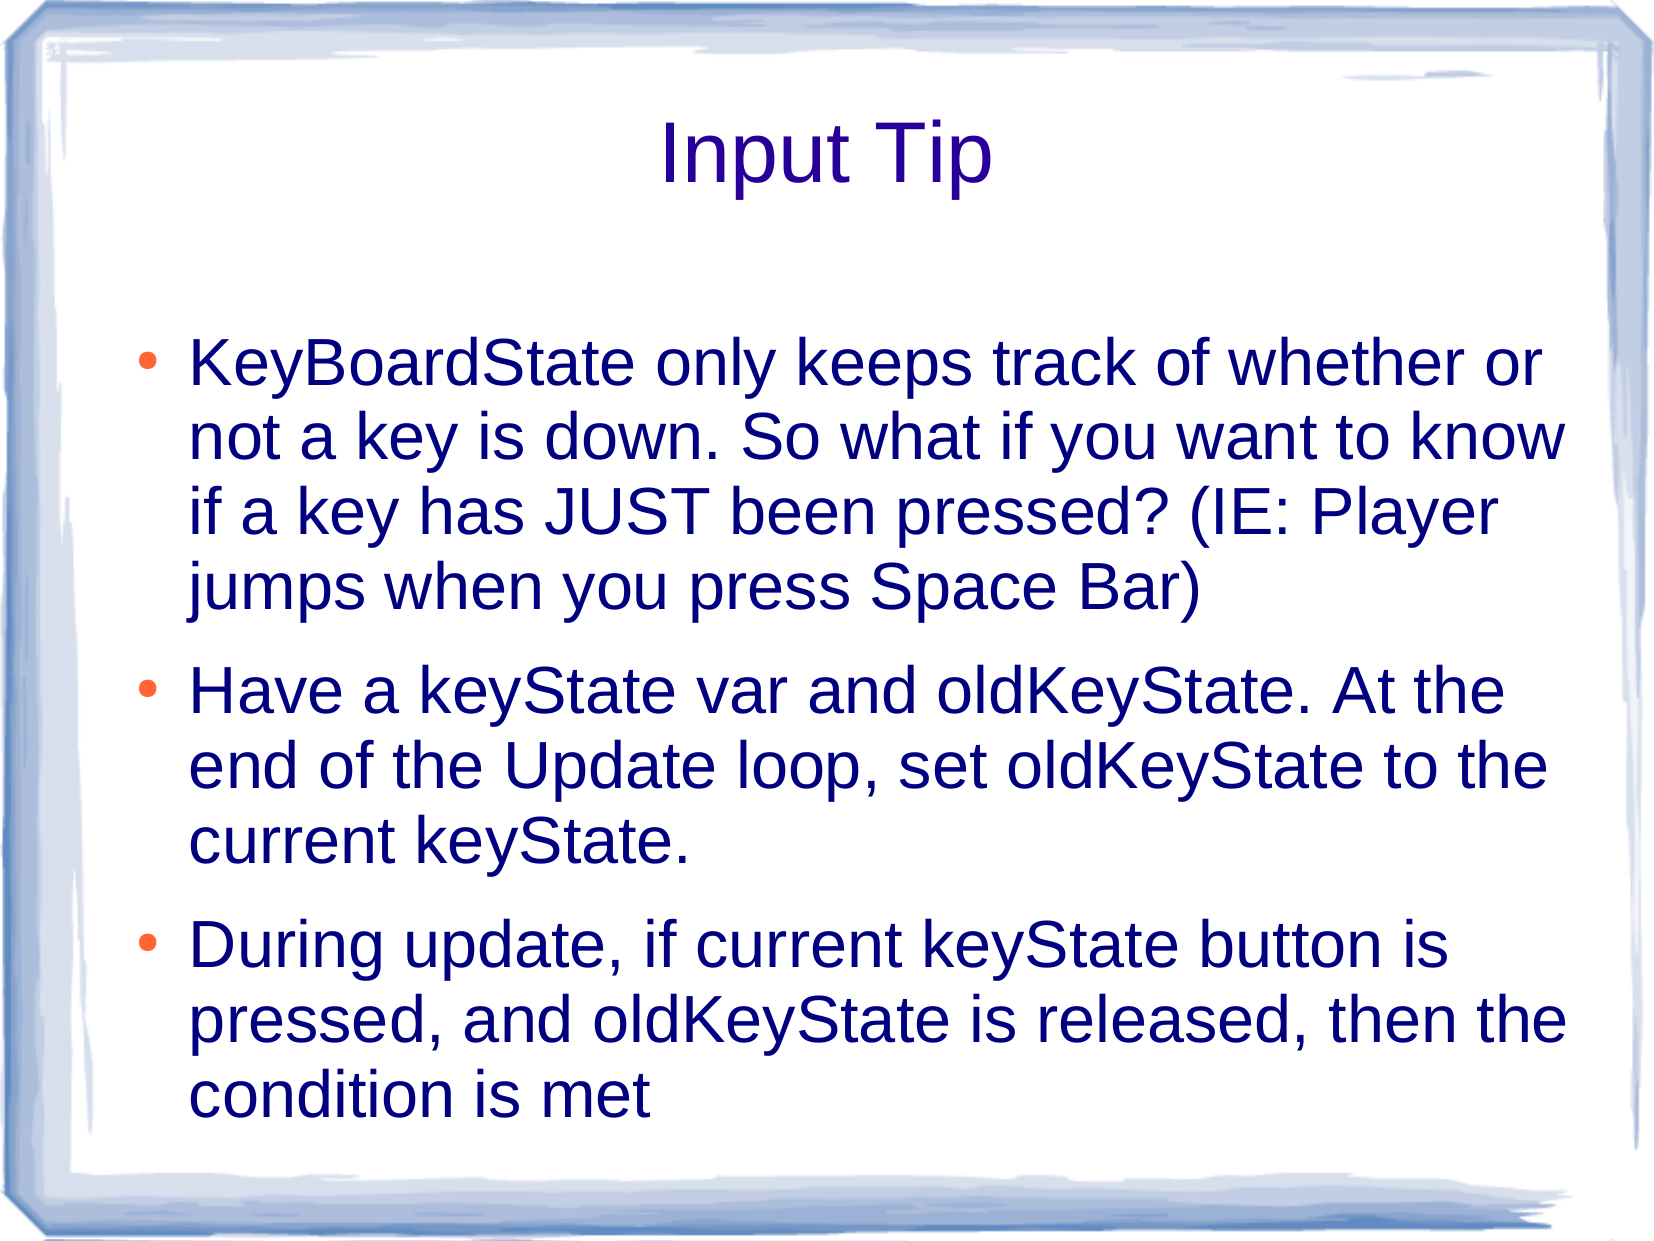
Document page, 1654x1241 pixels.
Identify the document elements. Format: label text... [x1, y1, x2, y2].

list KeyBoardState only keeps track of whether or not a key is down. So what if you want to know if a key has JUST been pressed? (IE: Player jumps when you press Space Bar) Have a keyState var and oldKeyState. At the end of the Update loop, set oldKeyState to the current keyState. During update, if current keyState button is pressed, and oldKeyState is released, then the condition is met [118, 324, 1571, 1163]
title Input Tip [82, 49, 1571, 257]
picture [0, 0, 1654, 1241]
